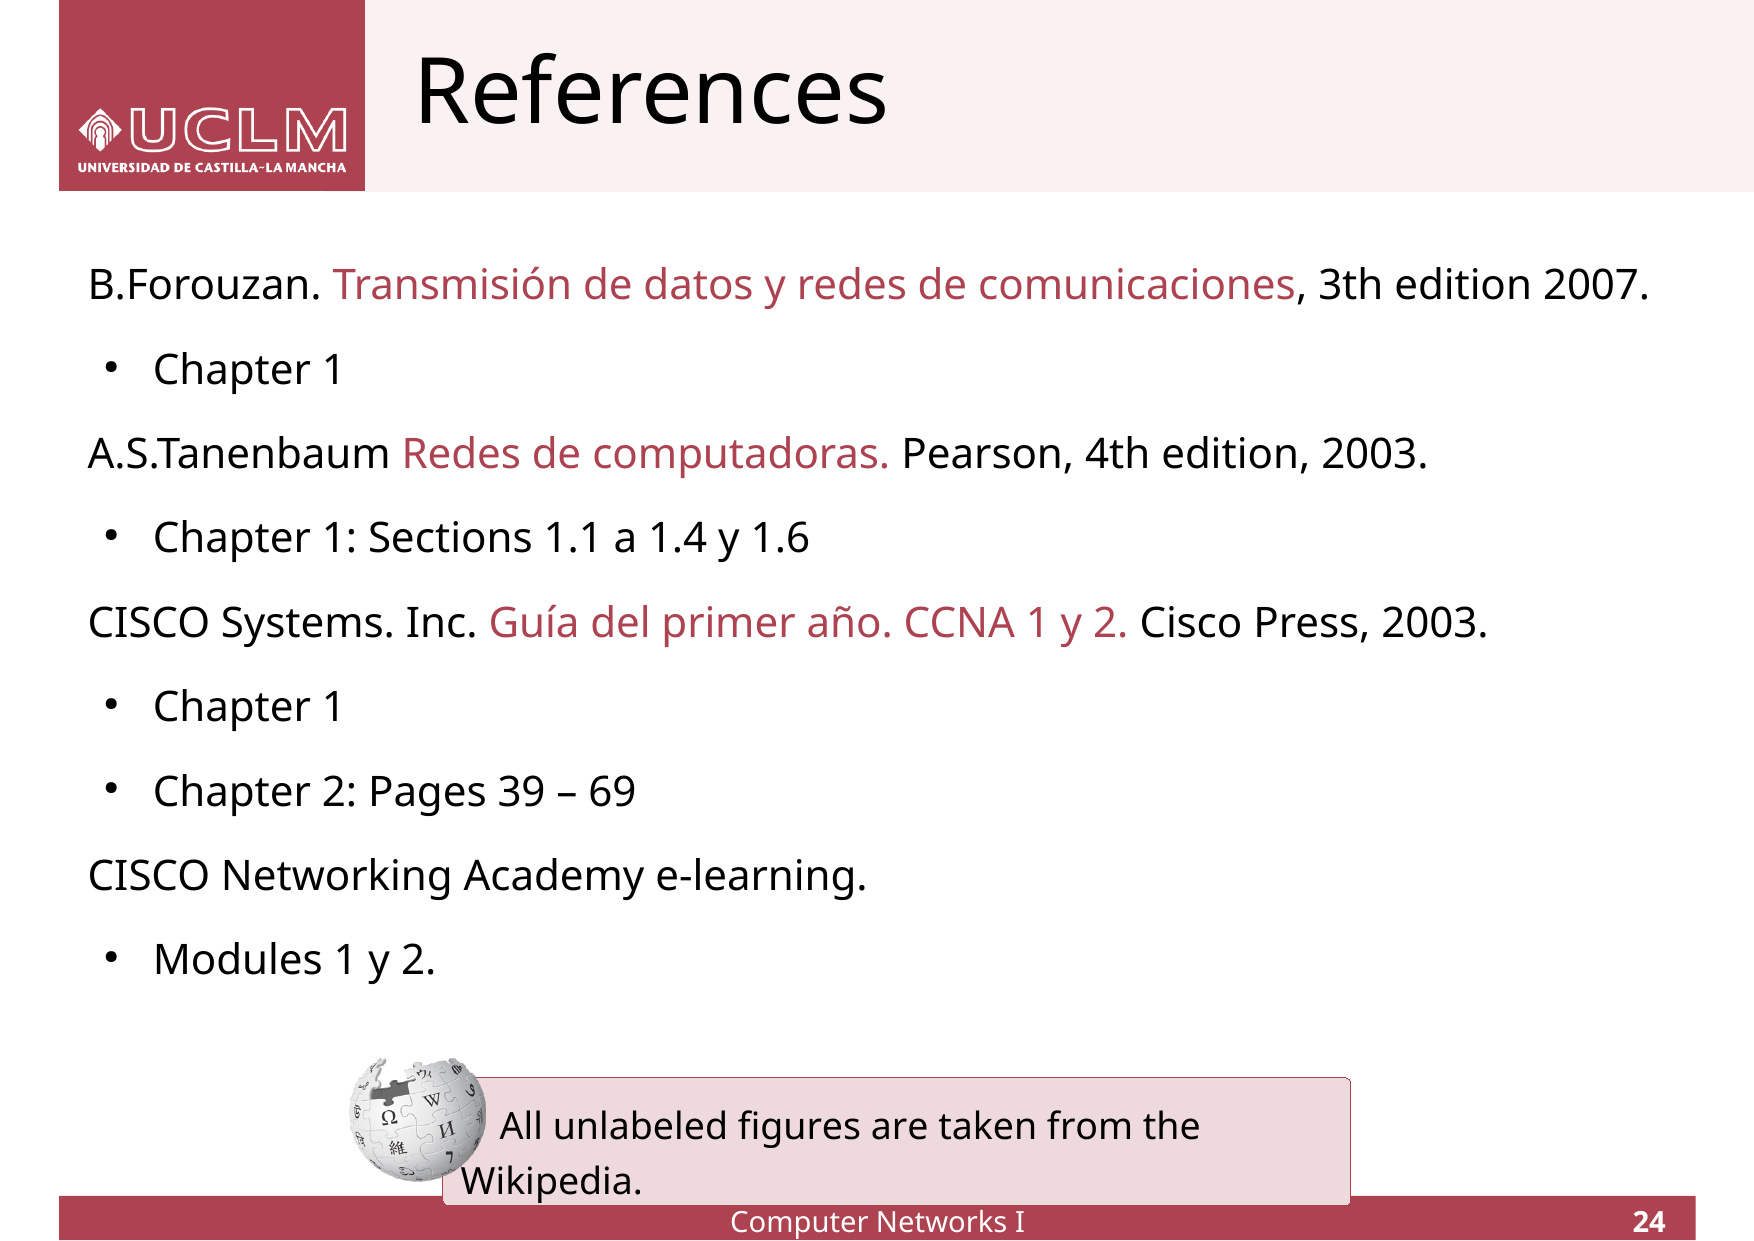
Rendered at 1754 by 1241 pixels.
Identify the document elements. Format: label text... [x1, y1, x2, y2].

picture [346, 1042, 488, 1183]
title References [413, 0, 1667, 198]
picture [59, 0, 365, 191]
text_box All unlabeled figures are taken from the Wikipedia. [488, 1077, 1351, 1168]
list B.Forouzan. Transmisión de datos y redes de comunicaciones, 3th edition 2007. Chapter 1 A.S.Tanenbaum Redes de computadoras. Pearson, 4th edition, 2003. Chapter 1: Sections 1.1 a 1.4 y 1.6 CISCO Systems. Inc. Guía del primer año. CCNA 1 y 2. Cisco Press, 2003. Chapter 1 Chapter 2: Pages 39 – 69 CISCO Networking Academy e-learning. Modules 1 y 2. [87, 254, 1667, 1019]
